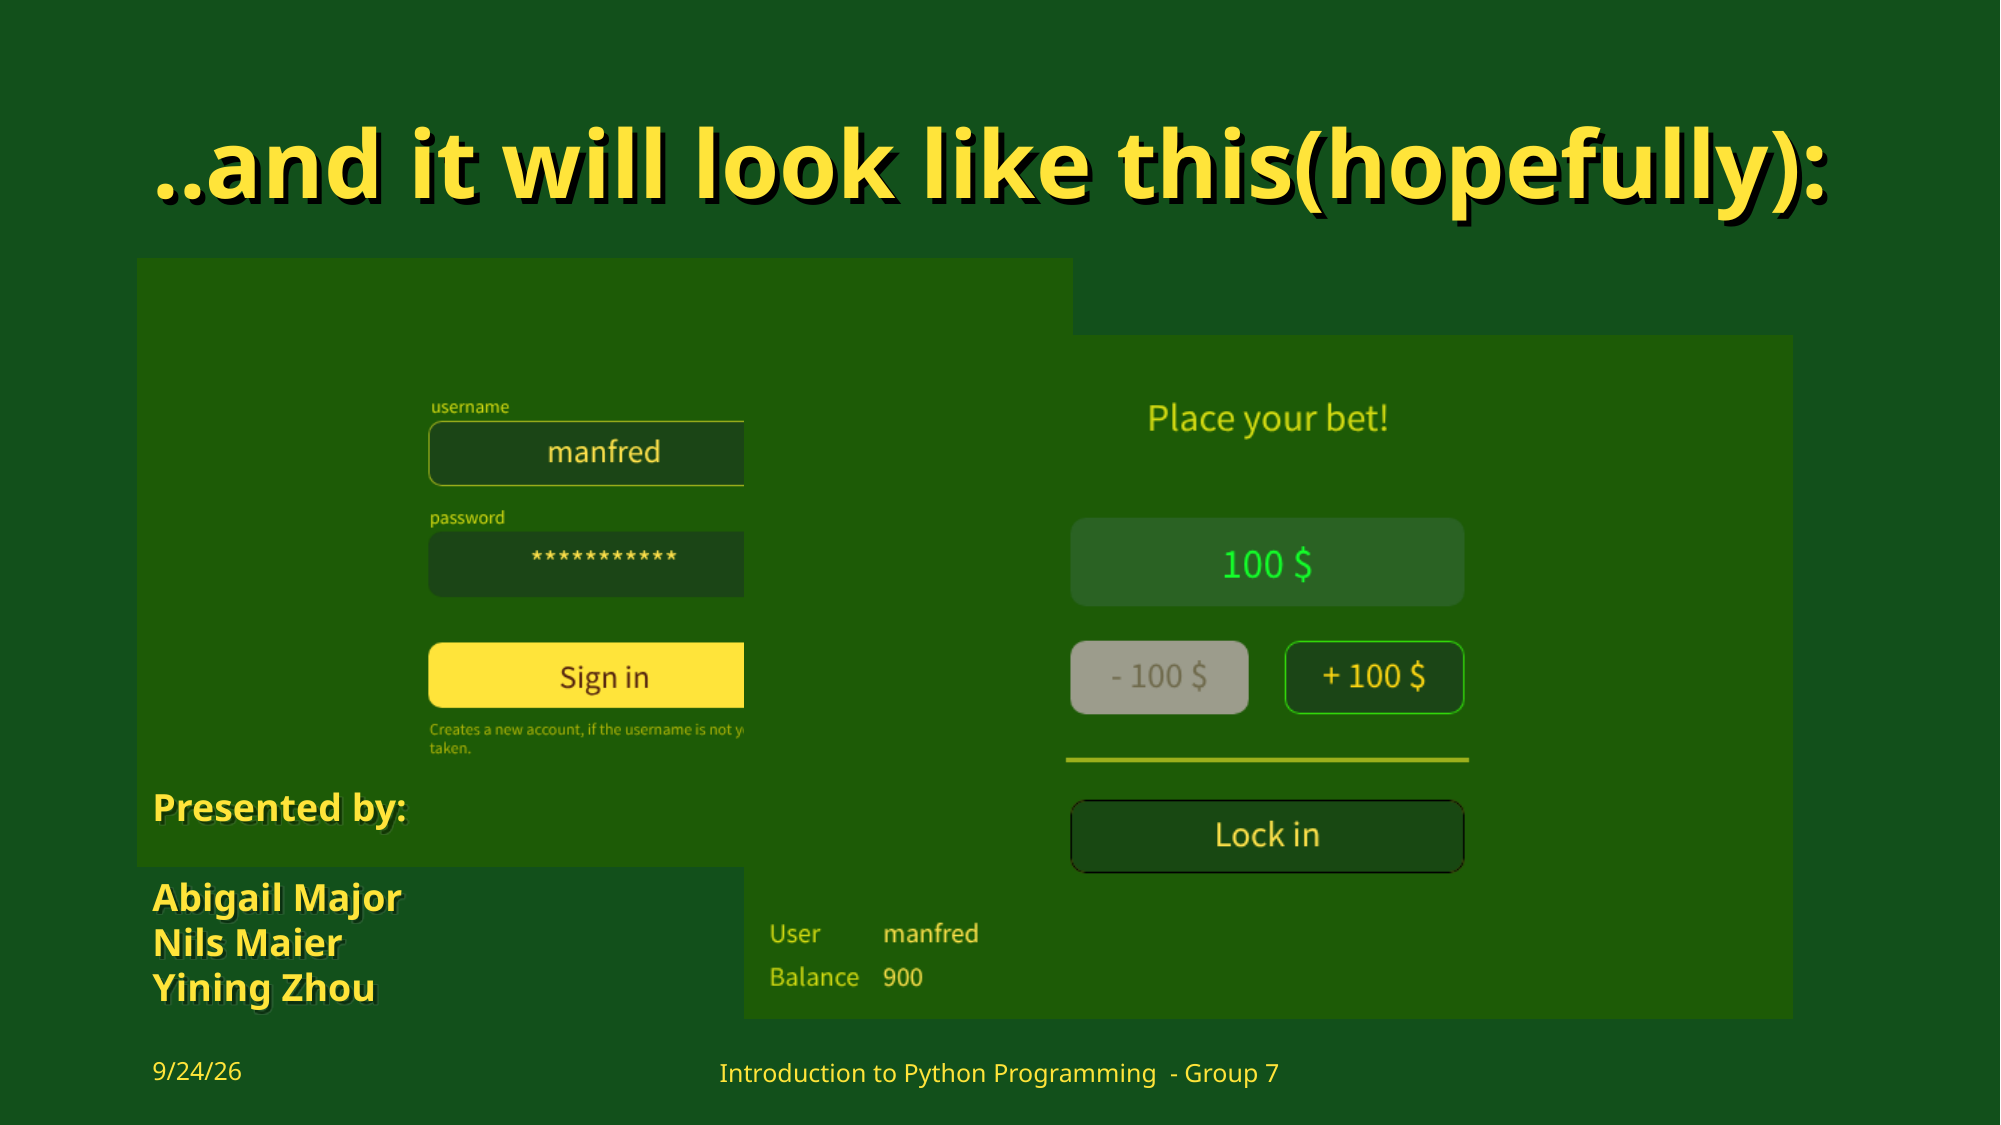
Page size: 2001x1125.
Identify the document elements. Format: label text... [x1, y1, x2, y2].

title ..and it will look like this(hopefully): [137, 59, 1863, 278]
picture [137, 258, 1793, 1019]
text_box Presented by: Abigail Major Nils Maier Yining Zhou [137, 776, 710, 1019]
text_box [137, 1042, 588, 1103]
text_box Introduction to Python Programming - Group 7 [662, 1042, 1338, 1103]
